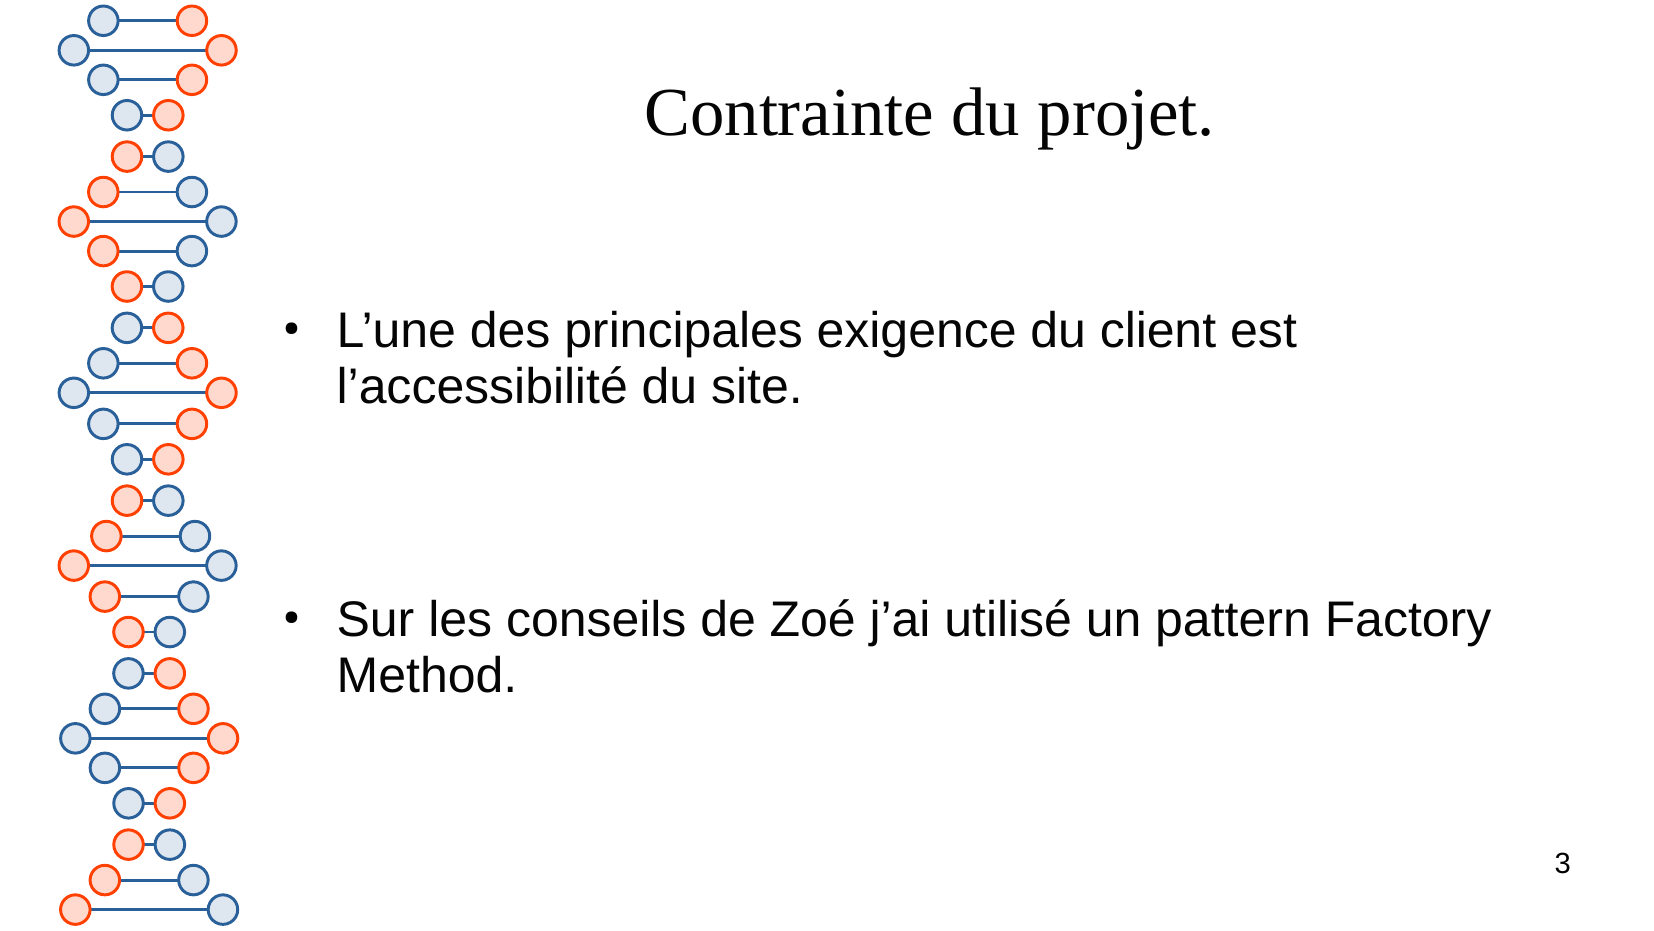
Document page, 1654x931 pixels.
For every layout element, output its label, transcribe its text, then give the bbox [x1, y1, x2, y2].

title Contrainte du projet. [265, 35, 1595, 189]
list L’une des principales exigence du client est l’accessibilité du site. Sur les conseils de Zoé j’ai utilisé un pattern Factory Method. [265, 224, 1595, 764]
